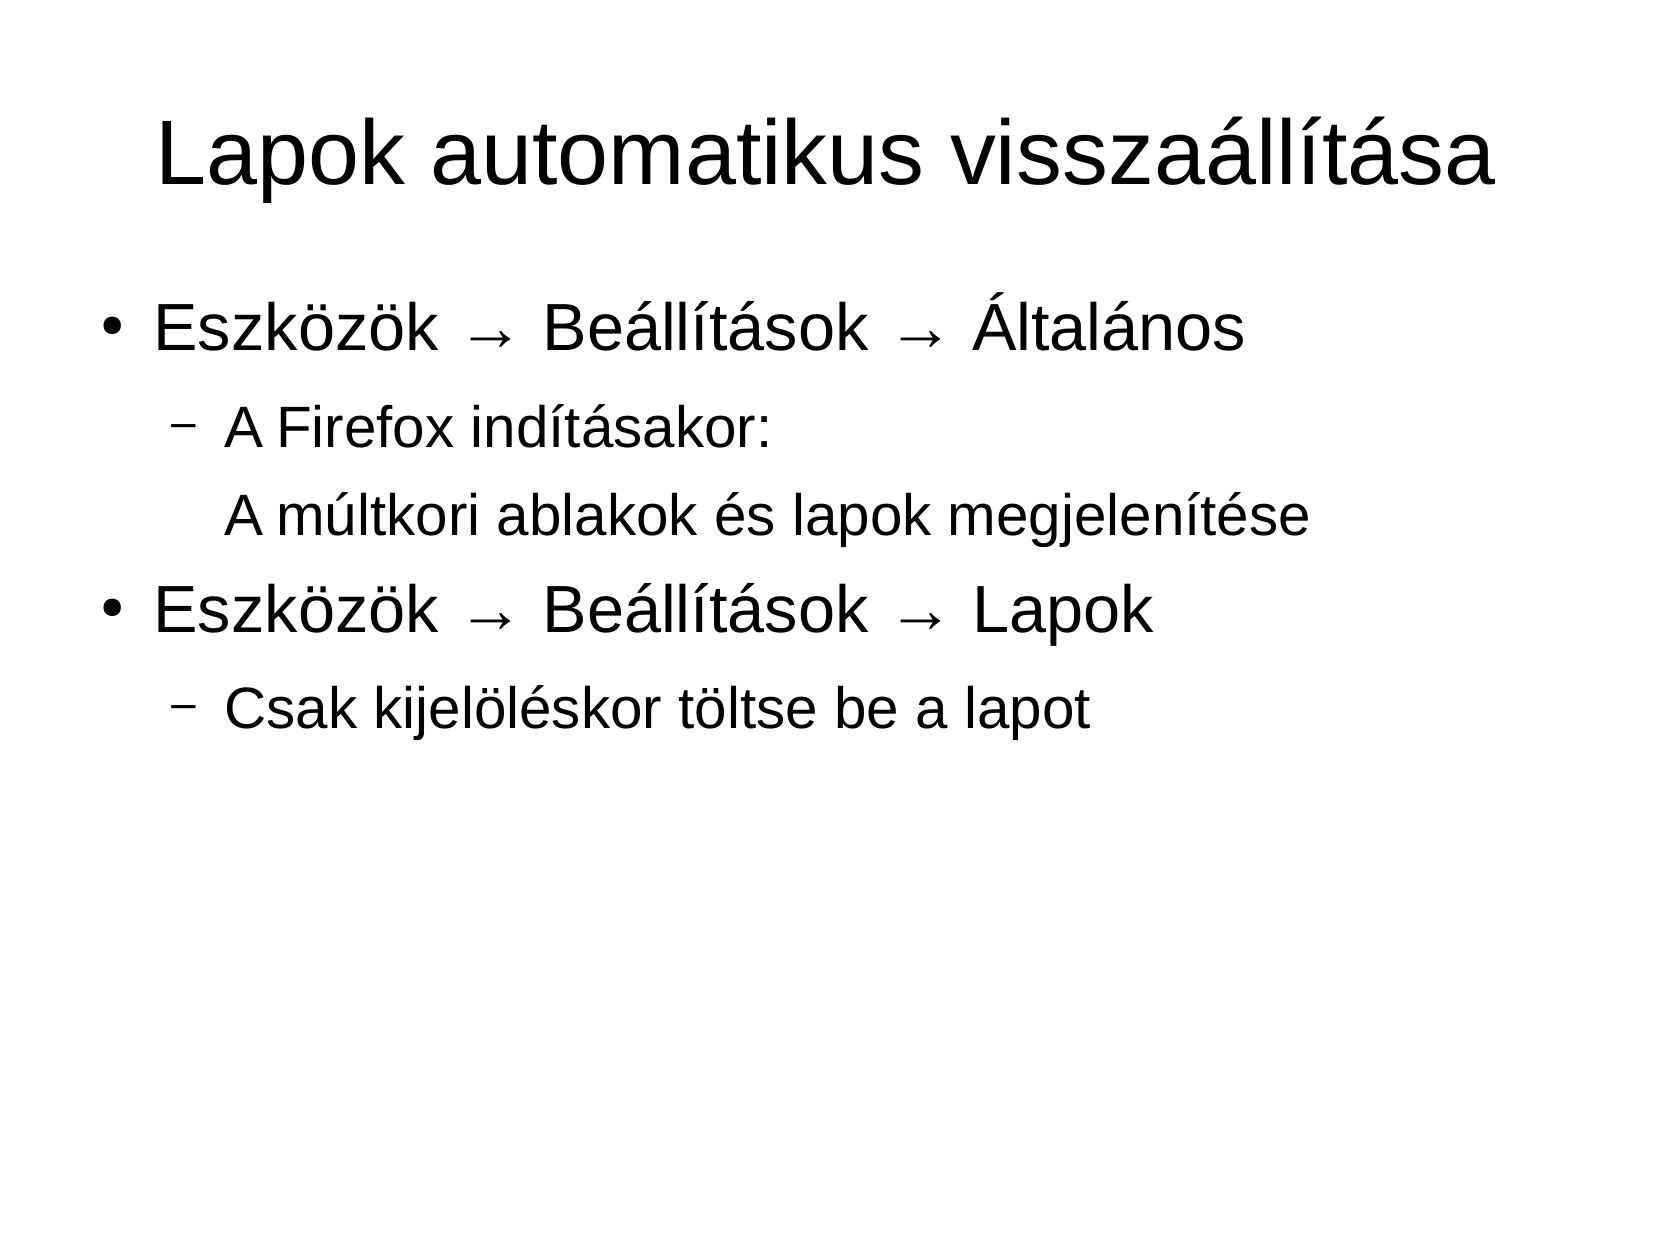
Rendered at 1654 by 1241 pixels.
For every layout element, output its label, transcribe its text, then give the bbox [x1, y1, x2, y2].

title Lapok automatikus visszaállítása [82, 49, 1571, 257]
list Eszközök → Beállítások → Általános A Firefox indításakor: A múltkori ablakok és lapok megjelenítése Eszközök → Beállítások → Lapok Csak kijelöléskor töltse be a lapot [82, 290, 1538, 1010]
